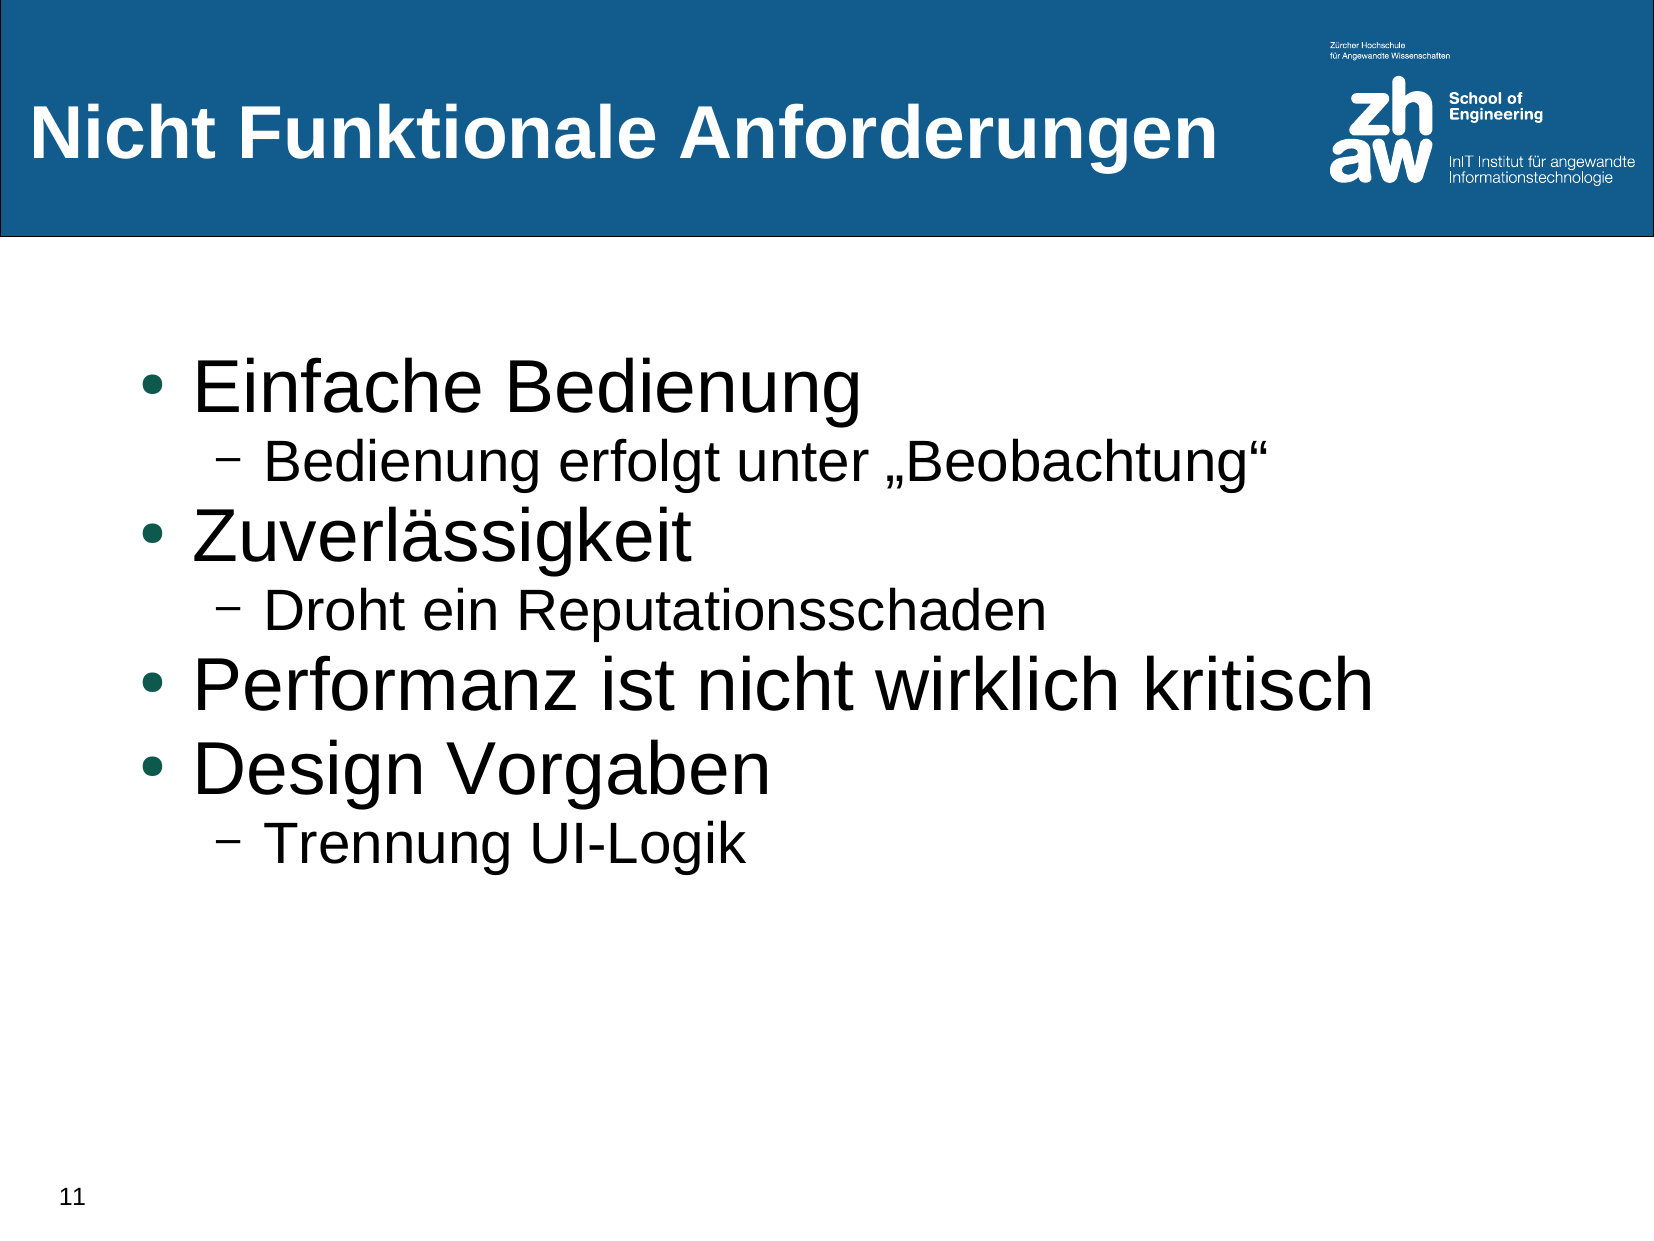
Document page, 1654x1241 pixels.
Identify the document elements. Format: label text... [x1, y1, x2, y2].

list Einfache Bedienung Bedienung erfolgt unter „Beobachtung“ Zuverlässigkeit Droht ein Reputationsschaden Performanz ist nicht wirklich kritisch Design Vorgaben Trennung UI-Logik [121, 344, 1534, 1127]
title Nicht Funktionale Anforderungen [29, 29, 1442, 237]
